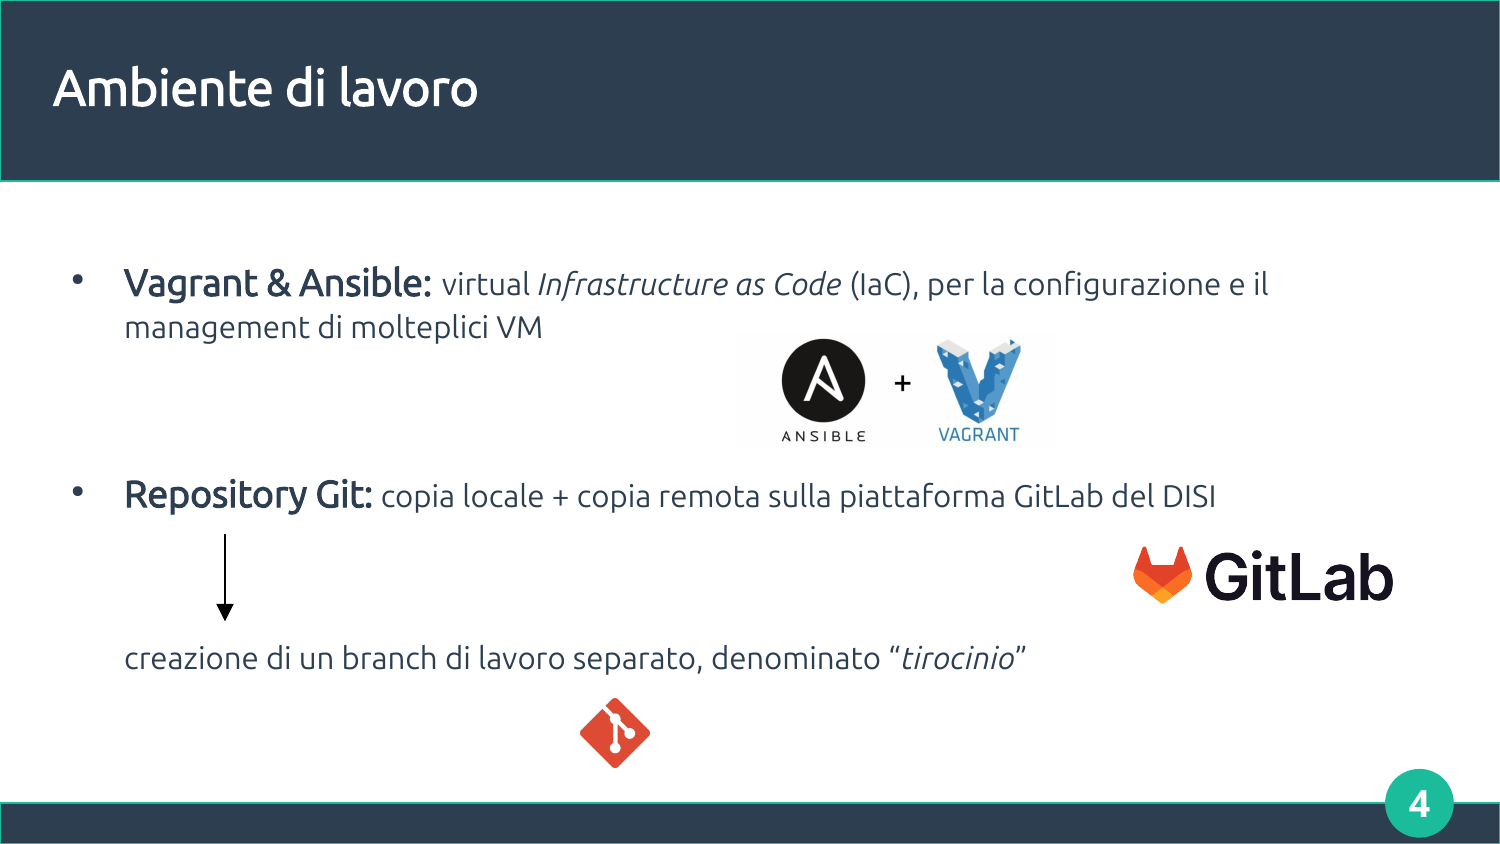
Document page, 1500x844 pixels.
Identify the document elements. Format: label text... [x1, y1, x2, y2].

picture [737, 332, 1056, 447]
list Vagrant & Ansible: virtual Infrastructure as Code (IaC), per la configurazione e il management di molteplici VM Repository Git: copia locale + copia remota sulla piattaforma GitLab del DISI creazione di un branch di lavoro separato, denominato “tirocinio” [53, 249, 1351, 700]
picture [580, 698, 650, 768]
title Ambiente di lavoro [53, 33, 1447, 141]
picture [1133, 546, 1393, 604]
